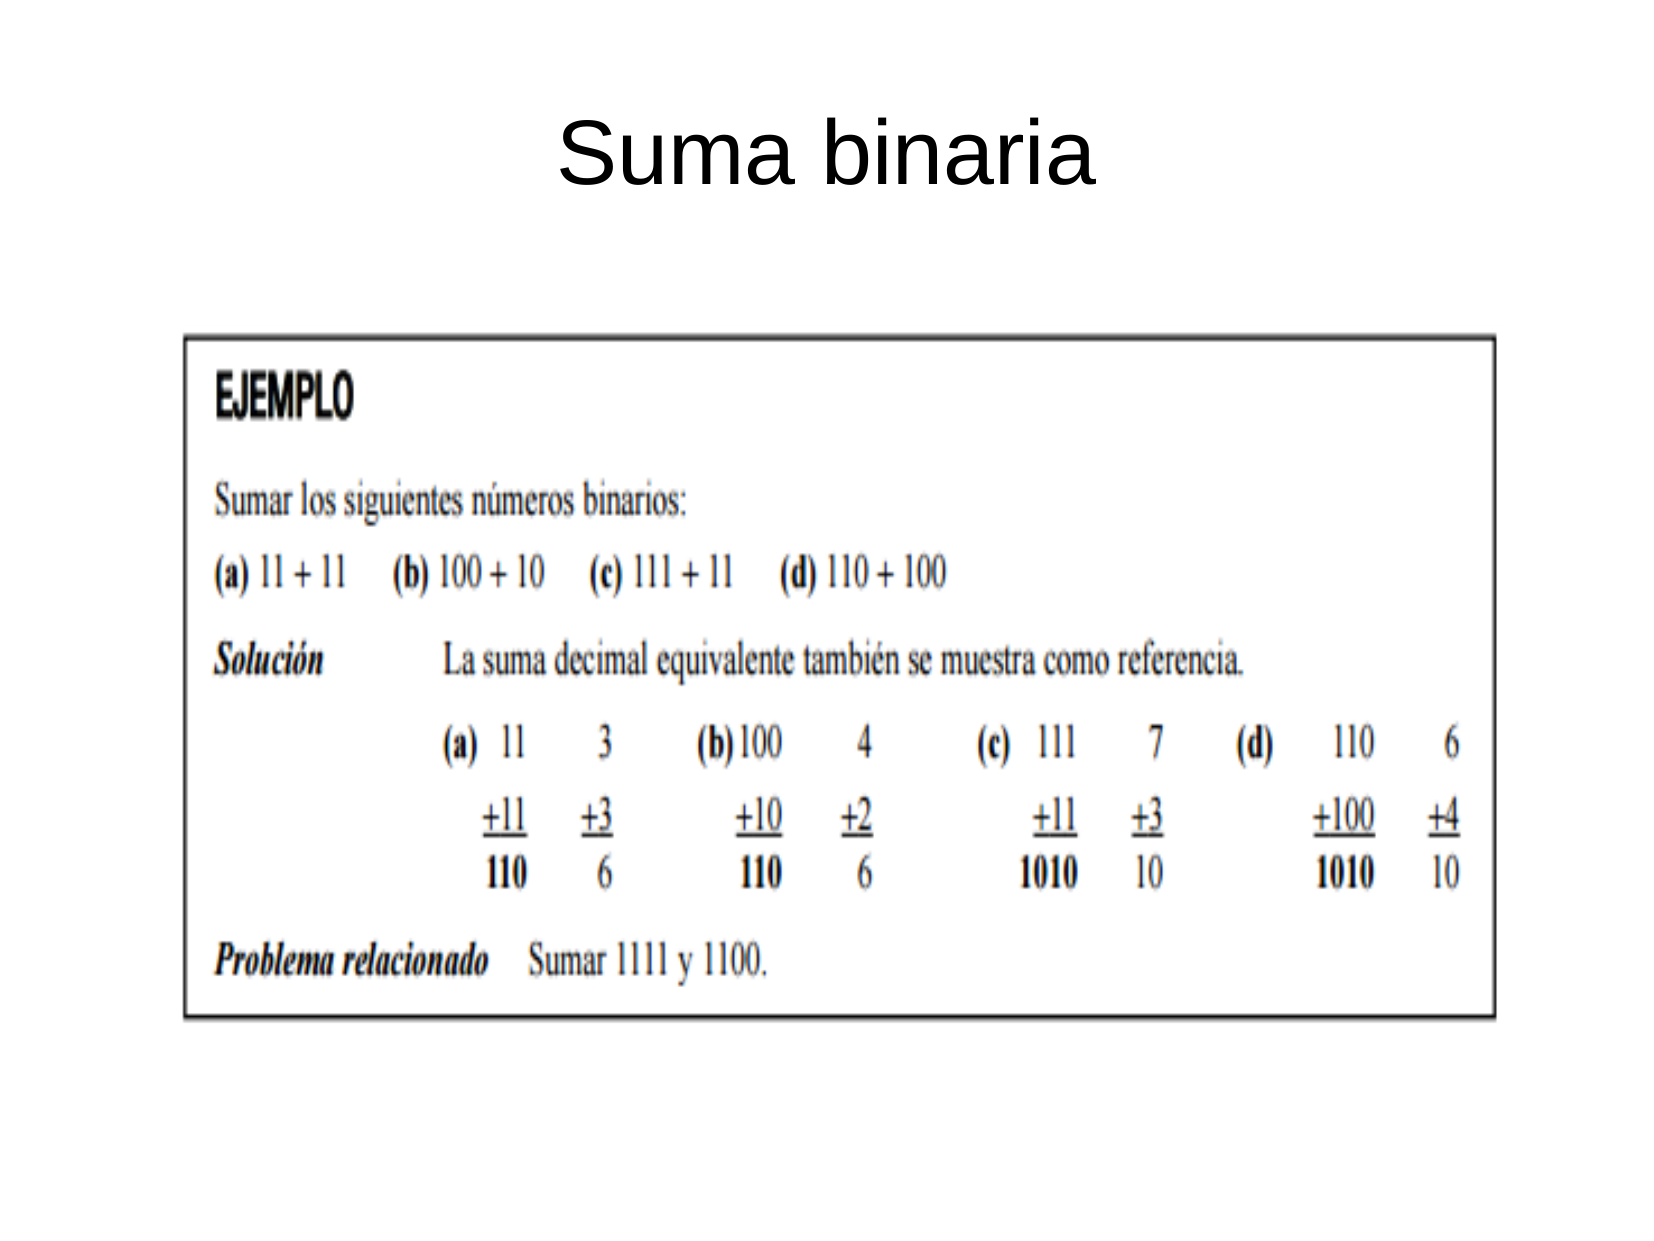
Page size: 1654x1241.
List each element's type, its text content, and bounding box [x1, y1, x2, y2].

title Suma binaria [82, 49, 1571, 257]
picture [177, 324, 1506, 1034]
